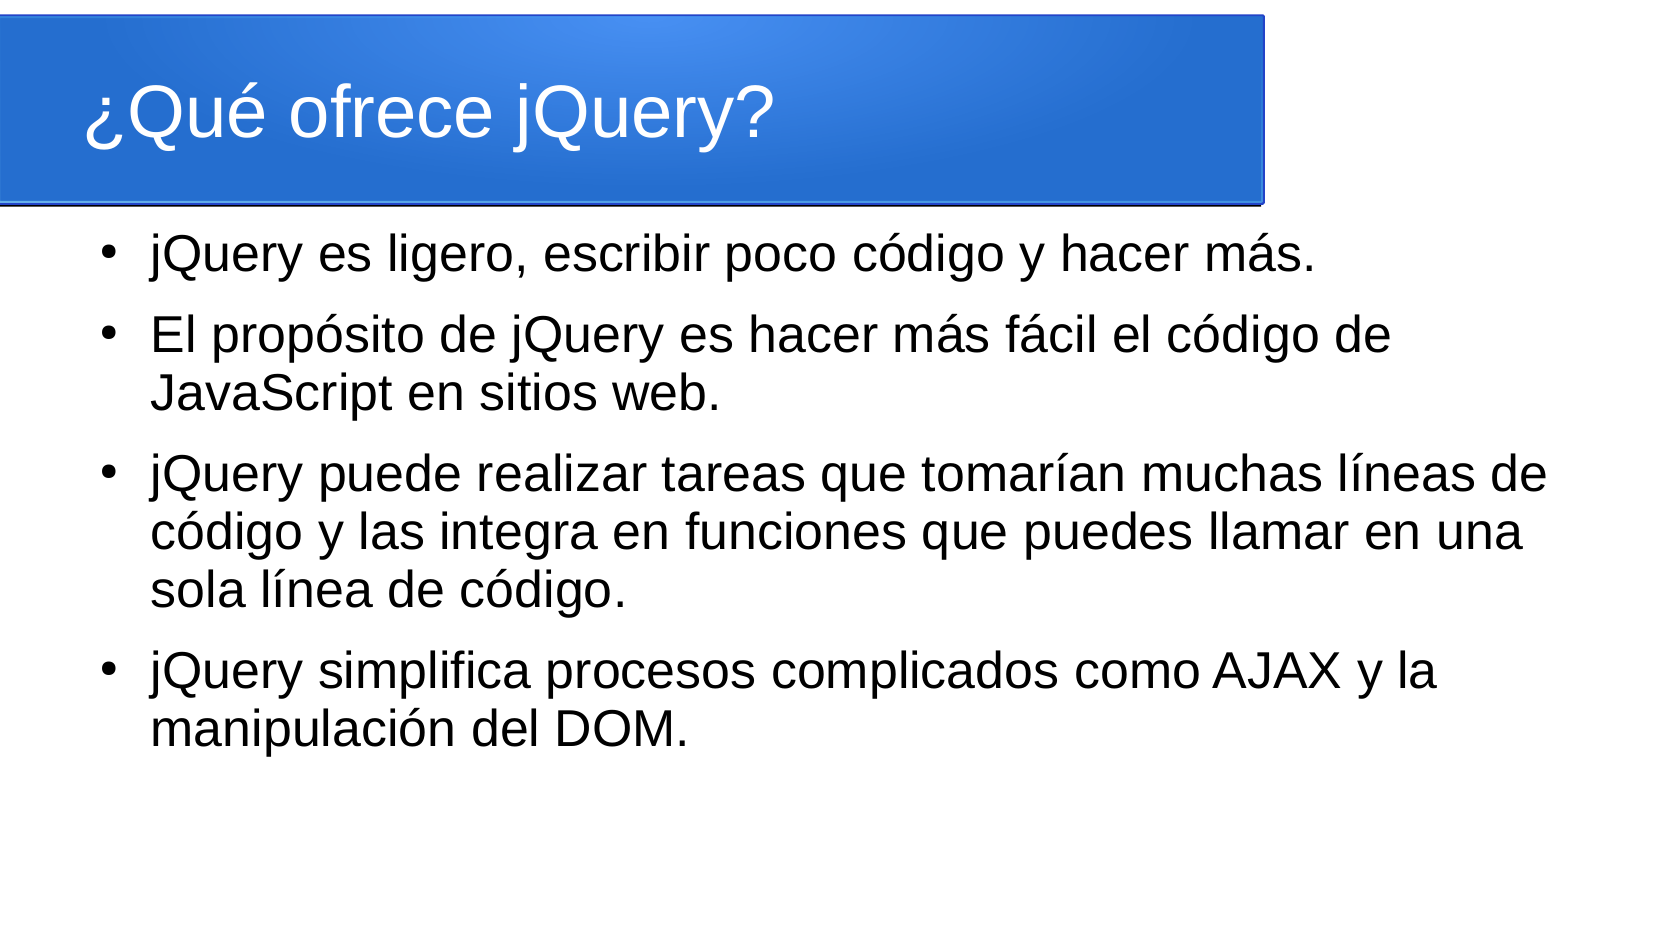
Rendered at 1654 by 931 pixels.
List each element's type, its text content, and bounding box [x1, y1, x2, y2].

list jQuery es ligero, escribir poco código y hacer más. El propósito de jQuery es hacer más fácil el código de JavaScript en sitios web. jQuery puede realizar tareas que tomarían muchas líneas de código y las integra en funciones que puedes llamar en una sola línea de código. jQuery simplifica procesos complicados como AJAX y la manipulación del DOM. [82, 224, 1571, 764]
title ¿Qué ofrece jQuery? [82, 35, 1235, 189]
